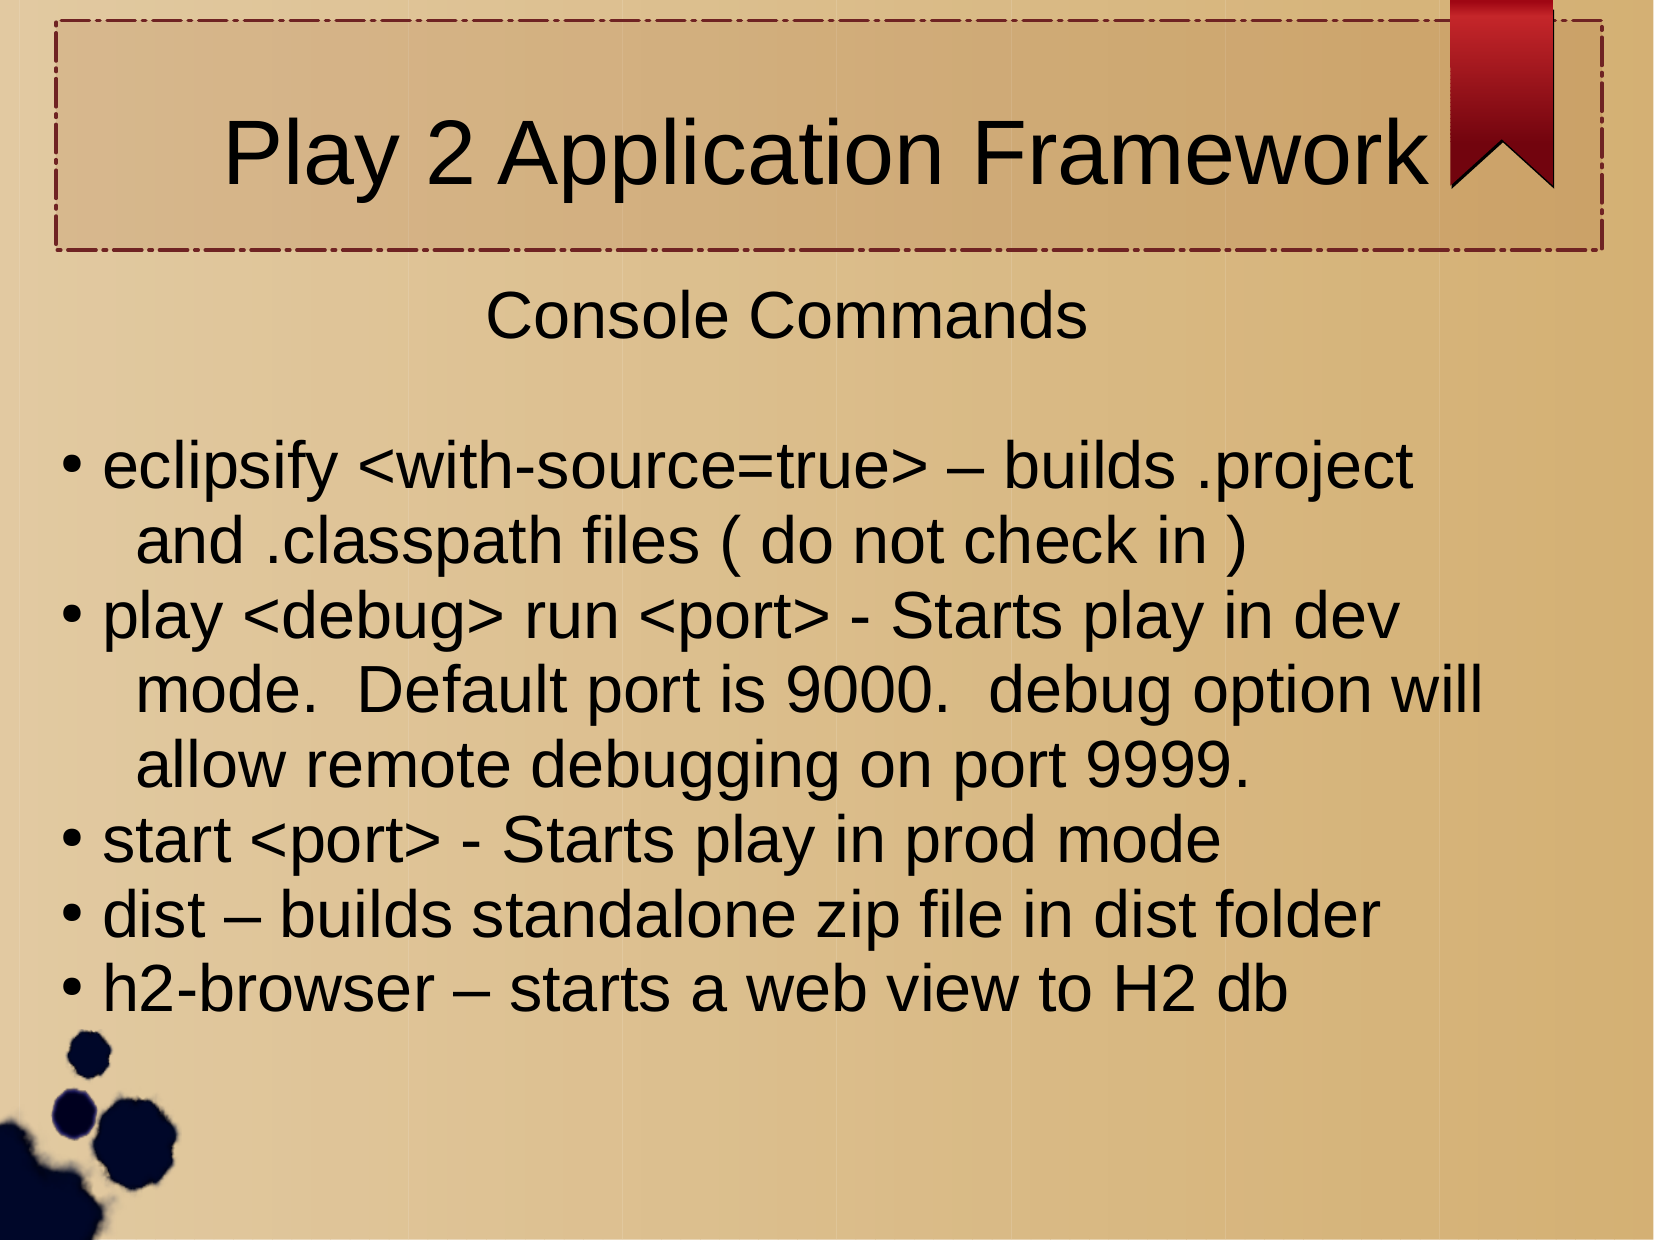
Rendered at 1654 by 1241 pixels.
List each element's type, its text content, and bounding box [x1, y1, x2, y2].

title Play 2 Application Framework [82, 49, 1571, 257]
subtitle Console Commands eclipsify <with-source=true> – builds .project and .classpath files ( do not check in ) play <debug> run <port> - Starts play in dev mode. Default port is 9000. debug option will allow remote debugging on port 9999. start <port> - Starts play in prod mode dist – builds standalone zip file in dist folder h2-browser – starts a web view to H2 db [60, 279, 1516, 1100]
